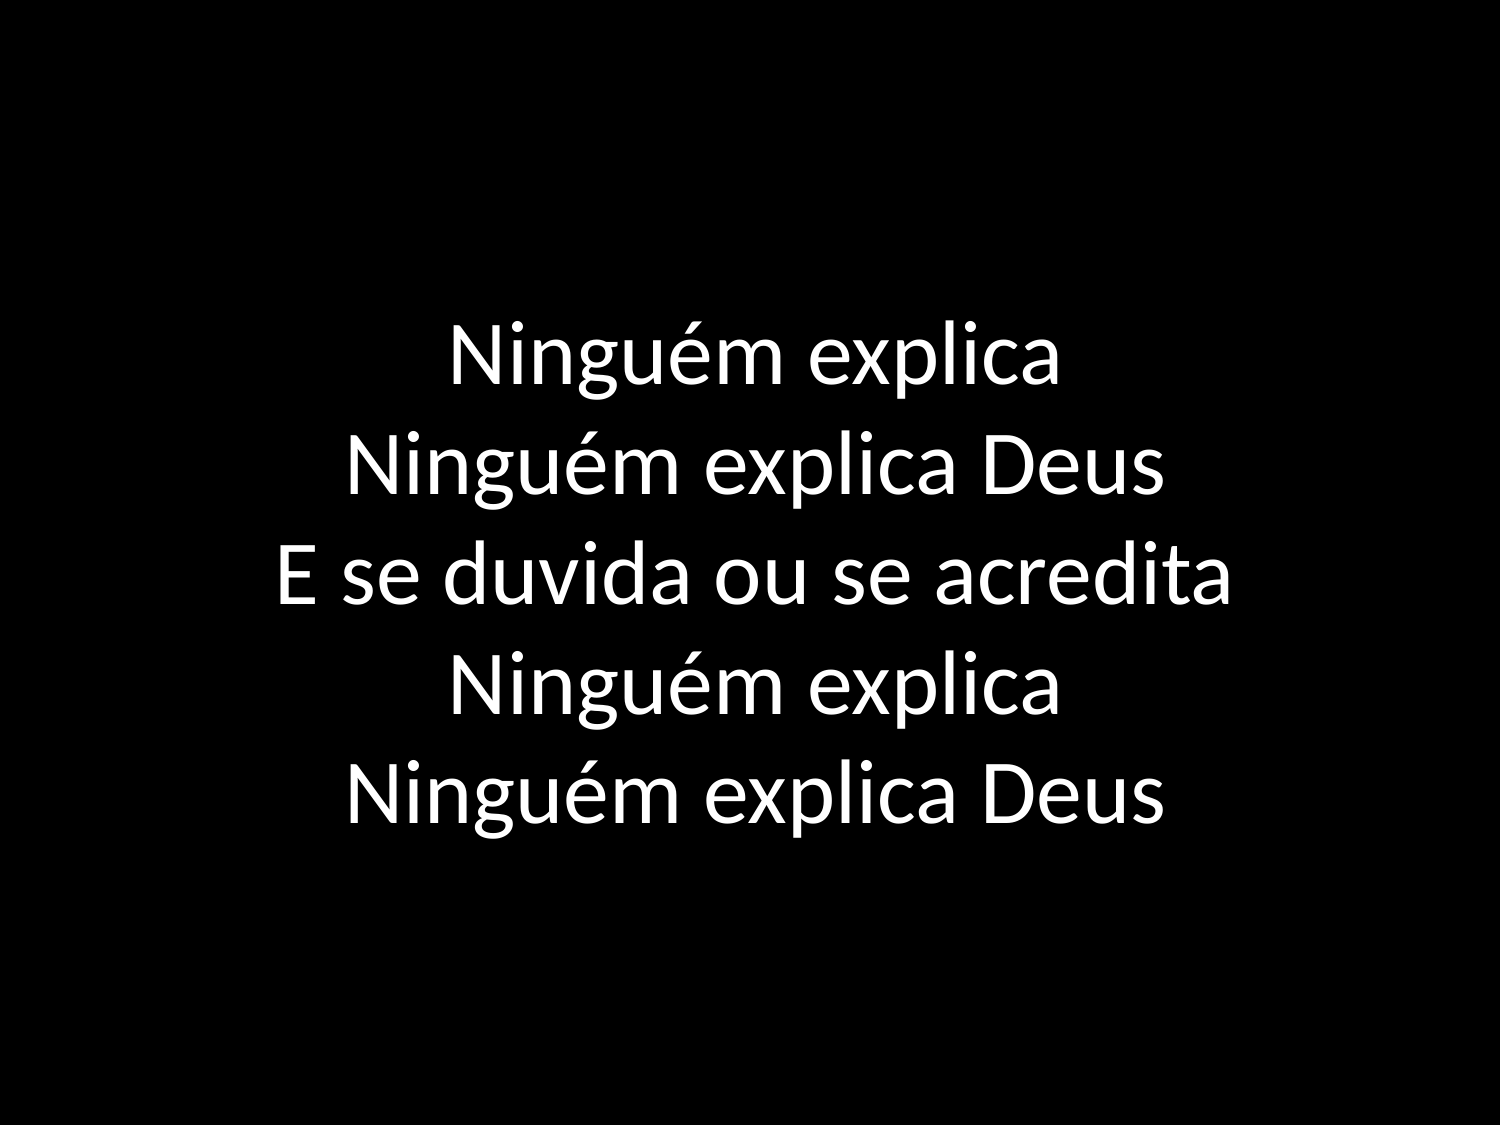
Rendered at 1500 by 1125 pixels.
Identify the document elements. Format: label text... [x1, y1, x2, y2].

title Ninguém explica Ninguém explica Deus E se duvida ou se acredita Ninguém explica Ninguém explica Deus [46, 45, 1465, 1090]
